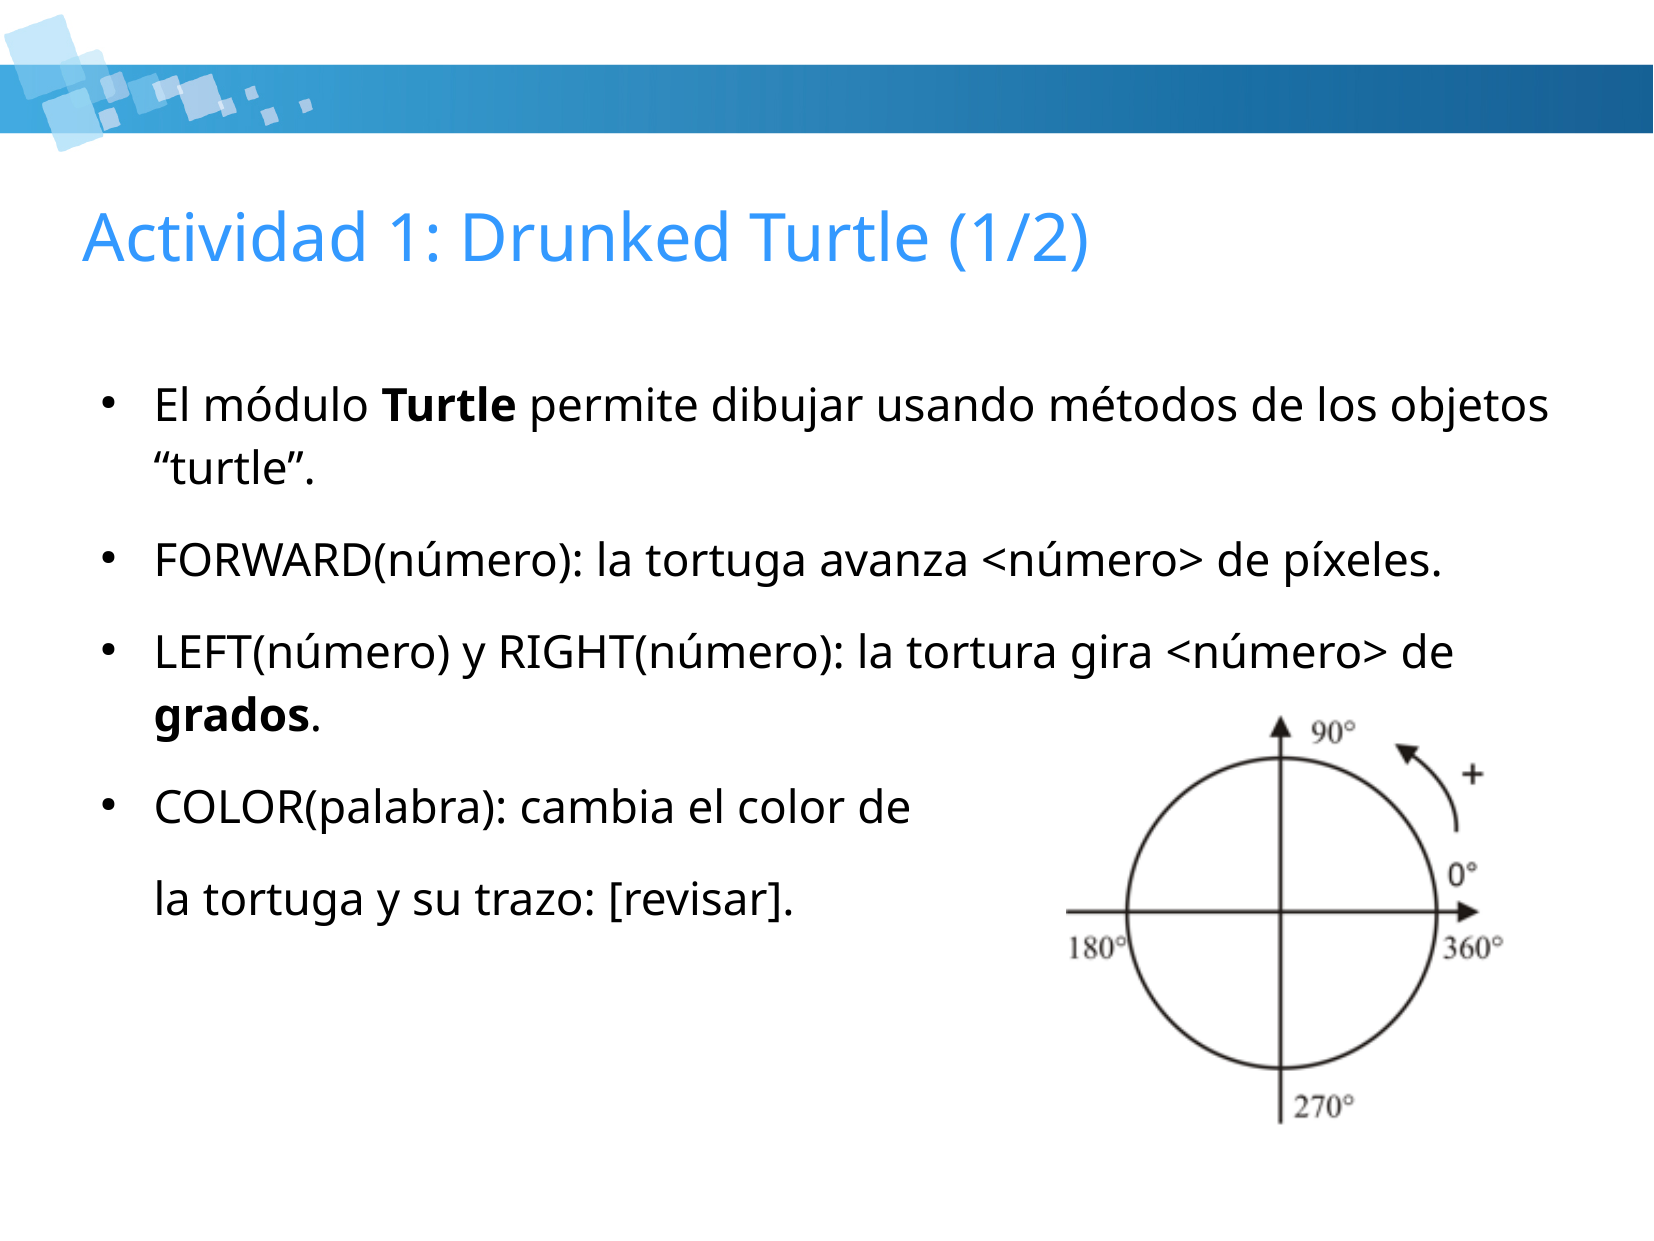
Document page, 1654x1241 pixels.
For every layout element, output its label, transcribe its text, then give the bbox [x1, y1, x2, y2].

list El módulo Turtle permite dibujar usando métodos de los objetos “turtle”. FORWARD(número): la tortuga avanza <número> de píxeles. LEFT(número) y RIGHT(número): la tortura gira <número> de grados. COLOR(palabra): cambia el color de la tortuga y su trazo: [revisar]. [82, 372, 1571, 1093]
title Actividad 1: Drunked Turtle (1/2) [82, 132, 1571, 340]
picture [0, 0, 1653, 1238]
